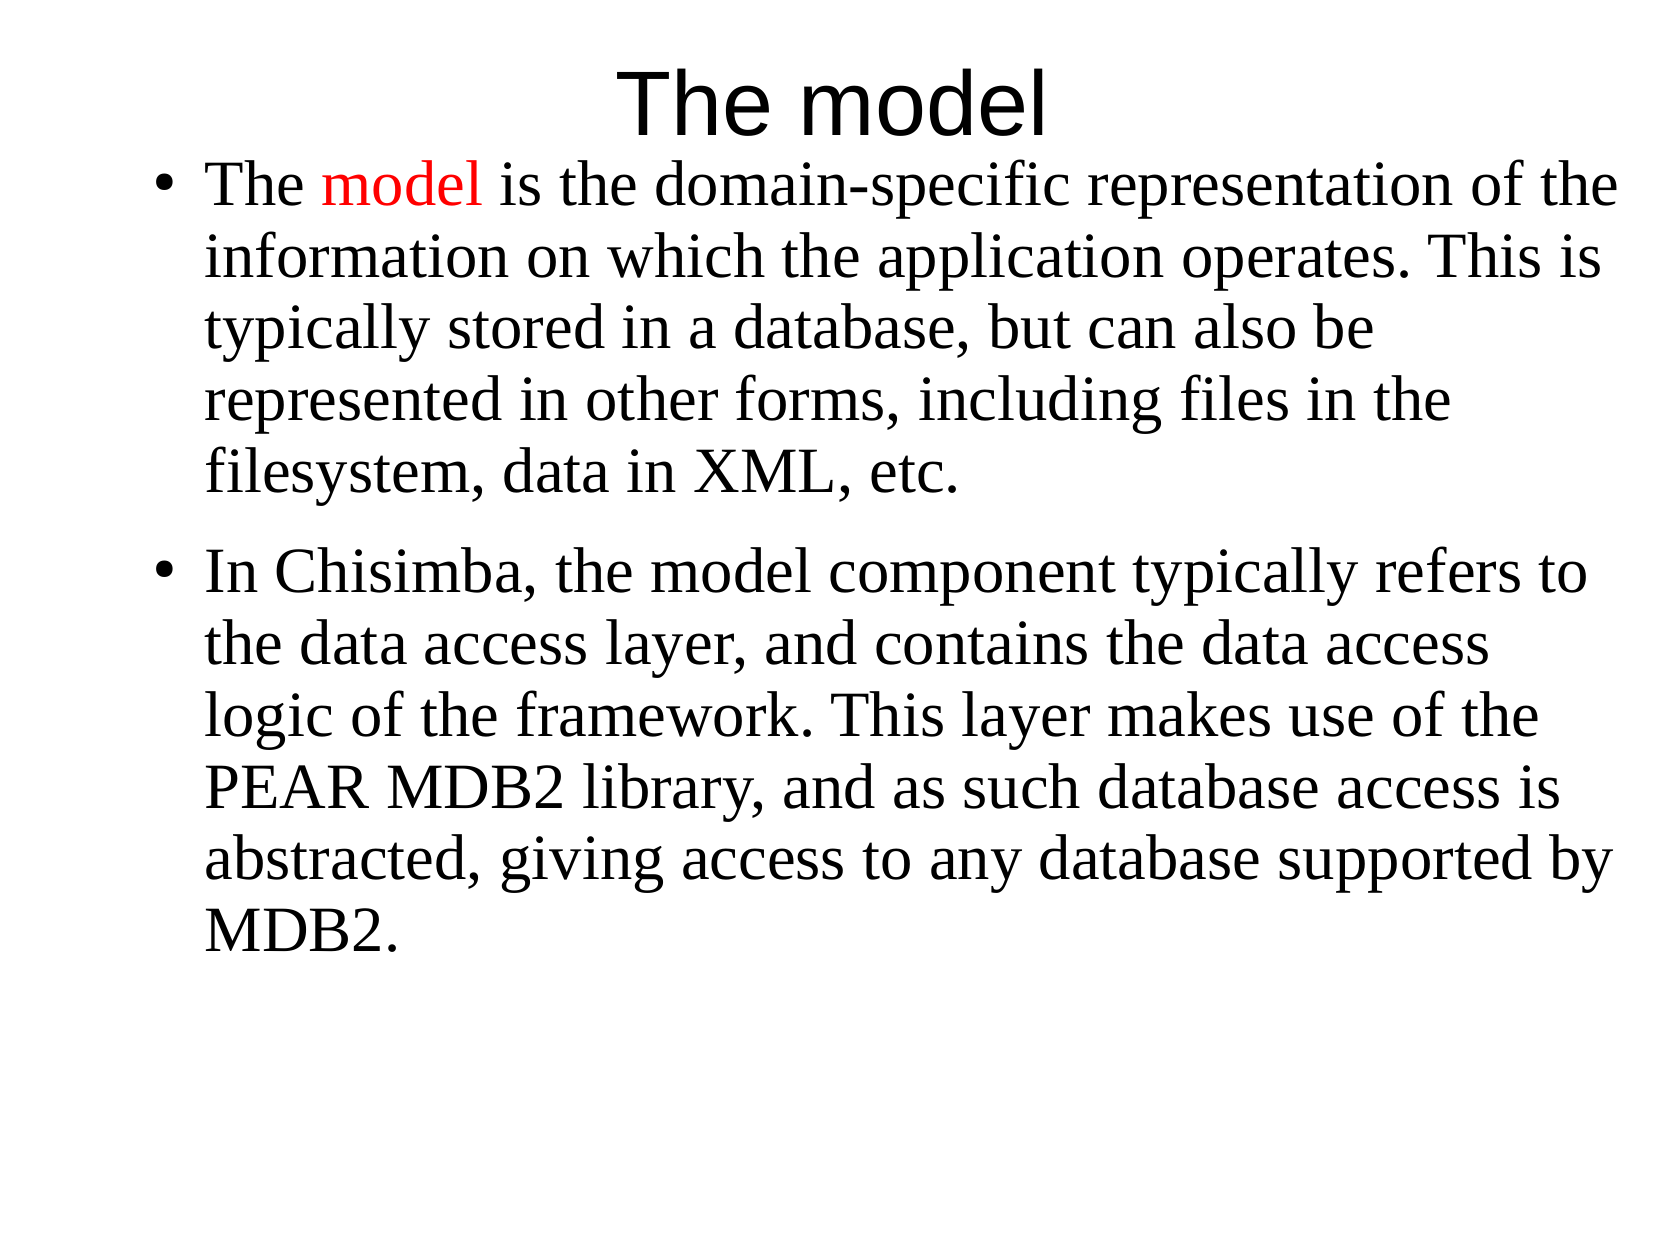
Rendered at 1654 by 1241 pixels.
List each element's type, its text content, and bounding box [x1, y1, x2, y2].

list The model is the domain-specific representation of the information on which the application operates. This is typically stored in a database, but can also be represented in other forms, including files in the filesystem, data in XML, etc. In Chisimba, the model component typically refers to the data access layer, and contains the data access logic of the framework. This layer makes use of the PEAR MDB2 library, and as such database access is abstracted, giving access to any database supported by MDB2. [135, 147, 1625, 967]
title The model [88, 29, 1577, 178]
